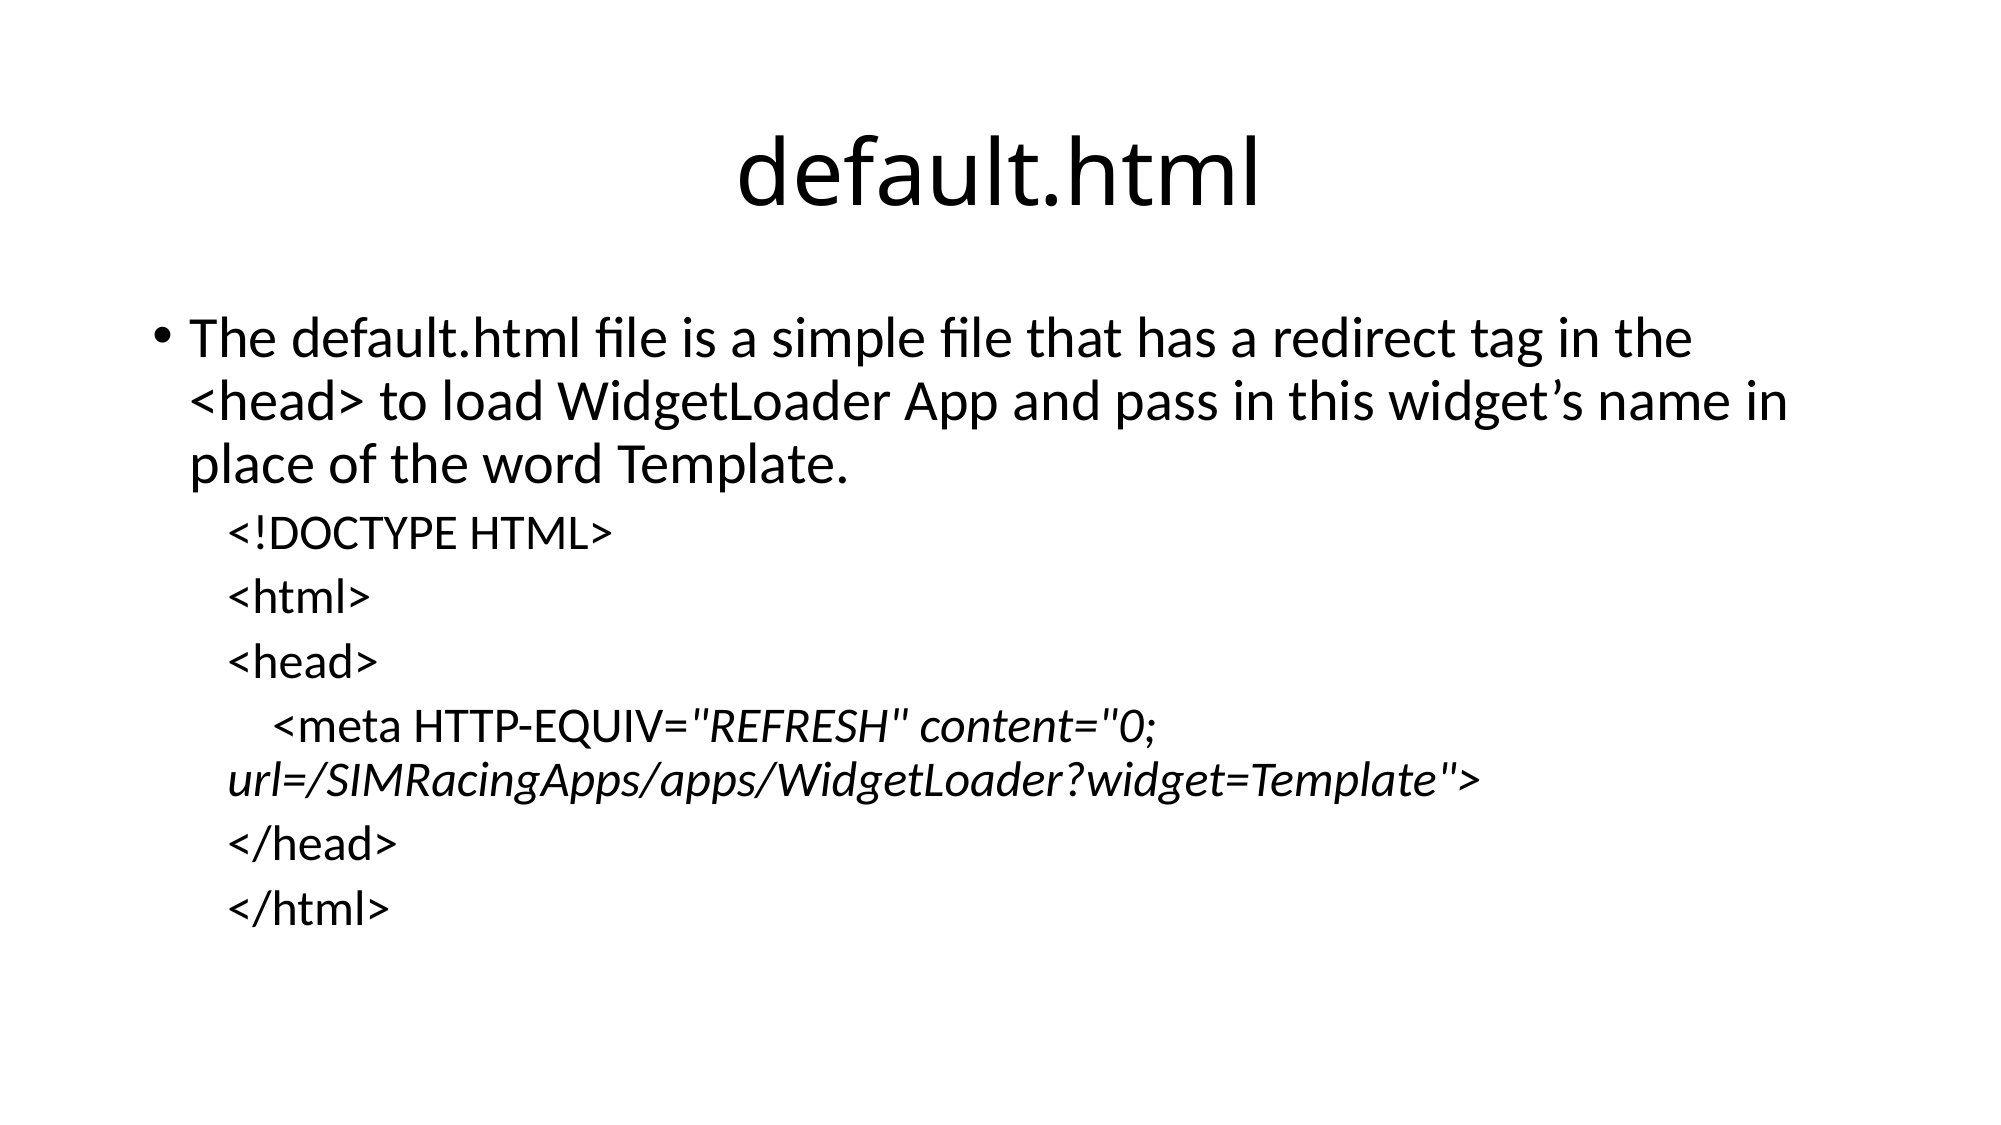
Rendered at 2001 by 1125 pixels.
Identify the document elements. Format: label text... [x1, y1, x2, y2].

title default.html [137, 59, 1863, 278]
list The default.html file is a simple file that has a redirect tag in the <head> to load WidgetLoader App and pass in this widget’s name in place of the word Template. <!DOCTYPE HTML> <html> <head> <meta HTTP-EQUIV="REFRESH" content="0; url=/SIMRacingApps/apps/WidgetLoader?widget=Template"> </head> </html> [137, 299, 1863, 1014]
